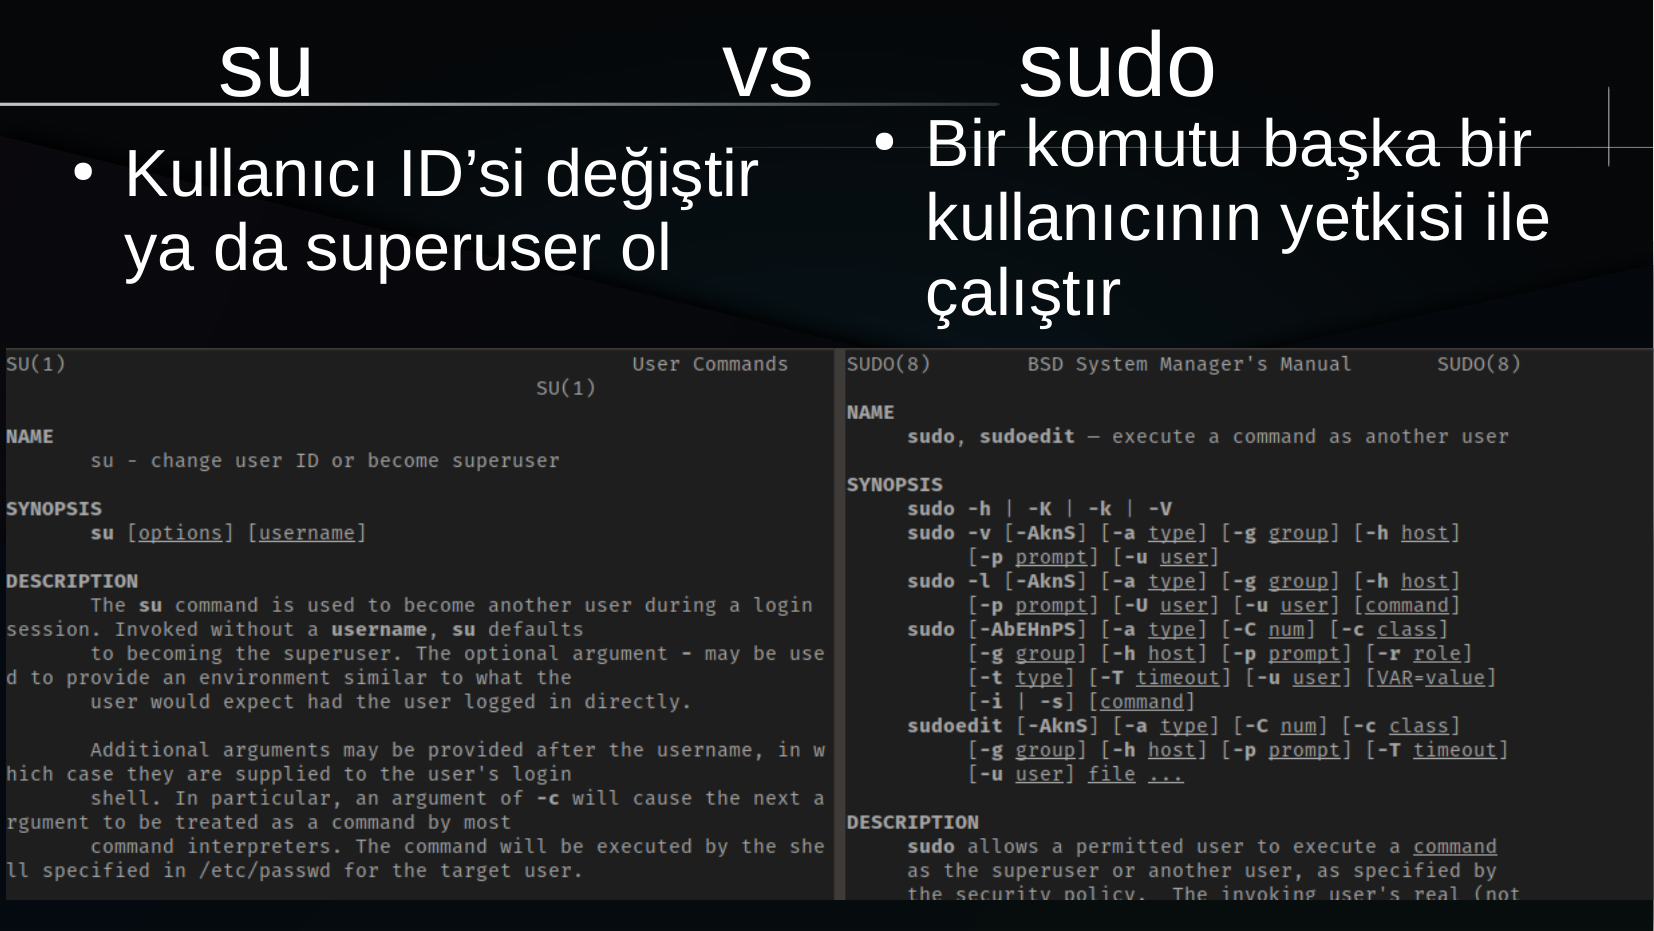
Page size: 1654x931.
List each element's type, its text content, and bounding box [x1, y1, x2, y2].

list Bir komutu başka bir kullanıcının yetkisi ile çalıştır [855, 105, 1582, 348]
picture [0, 0, 1654, 931]
list Kullanıcı ID’si değiştir ya da superuser ol [53, 135, 781, 348]
title su vs sudo [40, 11, 1606, 119]
